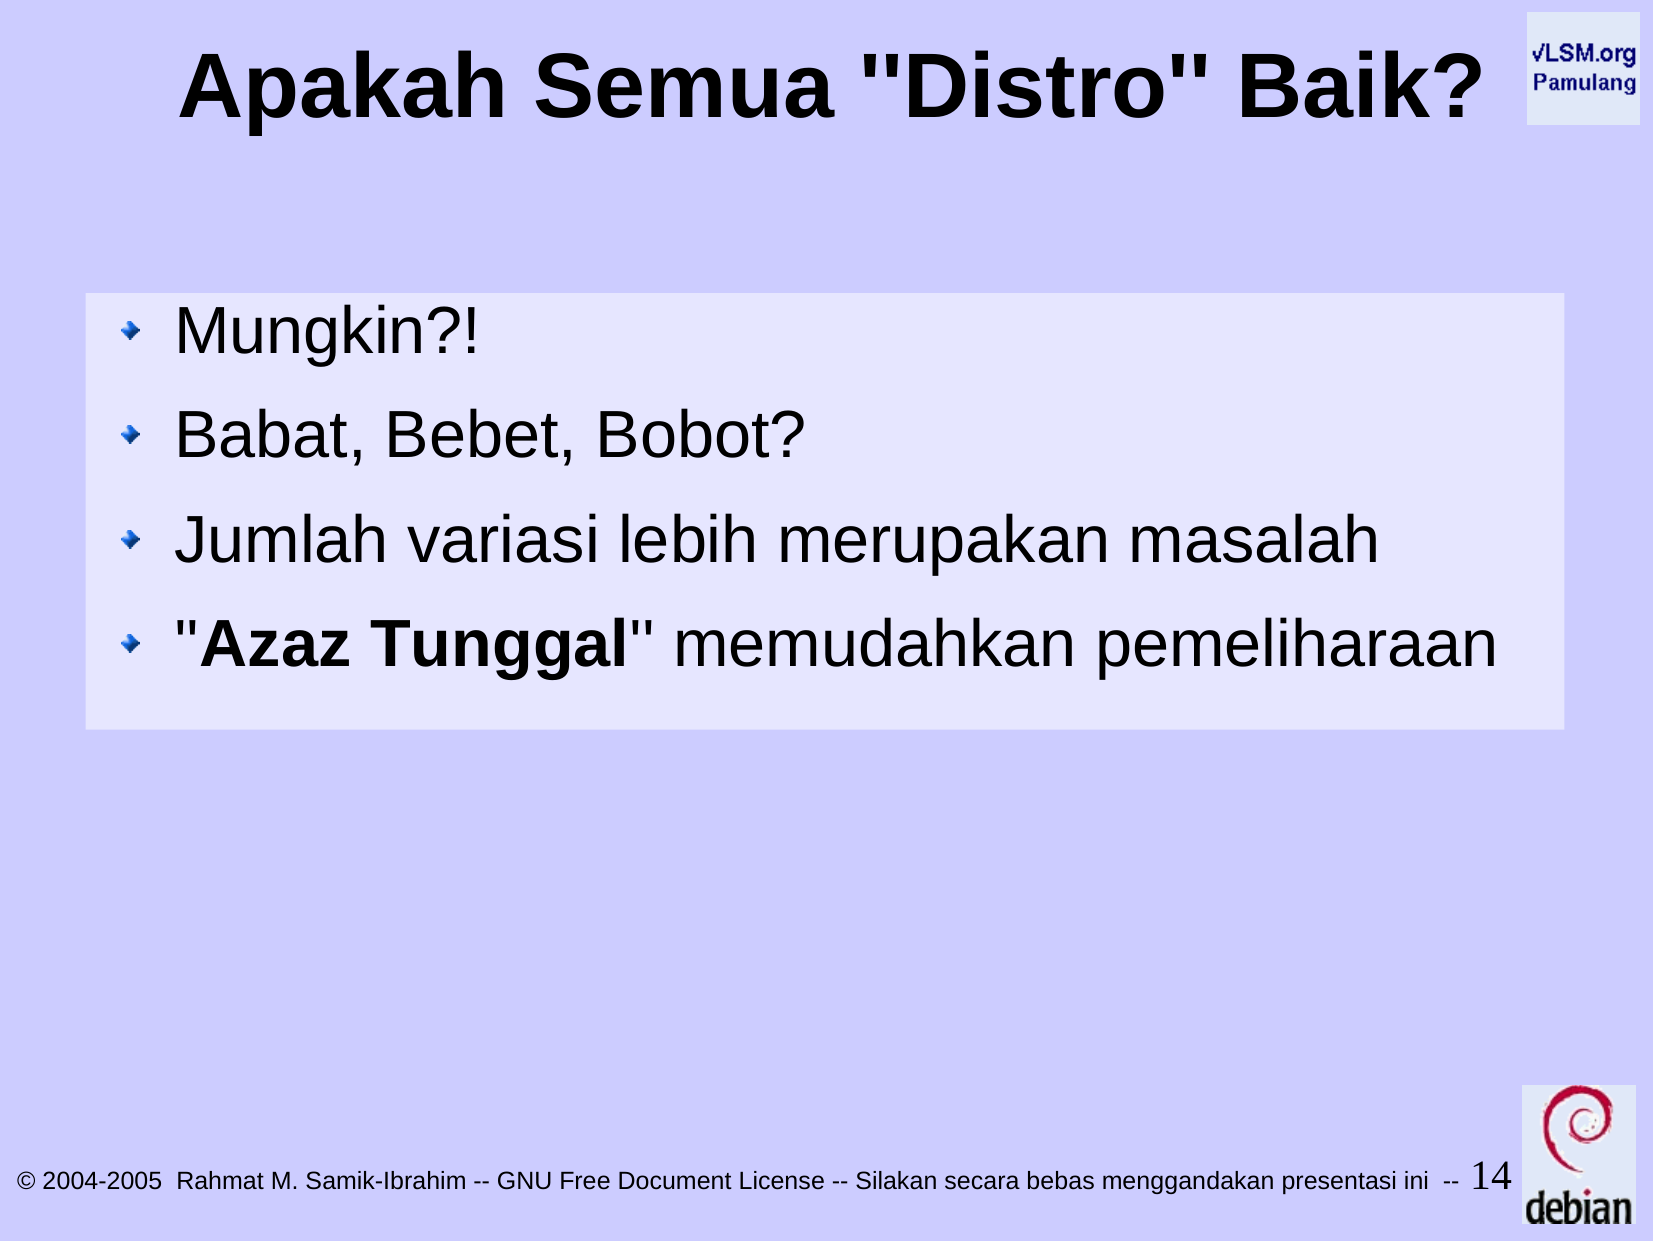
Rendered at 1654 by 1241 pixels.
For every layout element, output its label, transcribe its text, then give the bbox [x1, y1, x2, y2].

list Mungkin?! Babat, Bebet, Bobot? Jumlah variasi lebih merupakan masalah ''Azaz Tunggal'' memudahkan pemeliharaan [85, 293, 1565, 730]
picture [1527, 12, 1640, 125]
title Apakah Semua ''Distro'' Baik? [40, 31, 1625, 142]
picture [1522, 1085, 1636, 1224]
